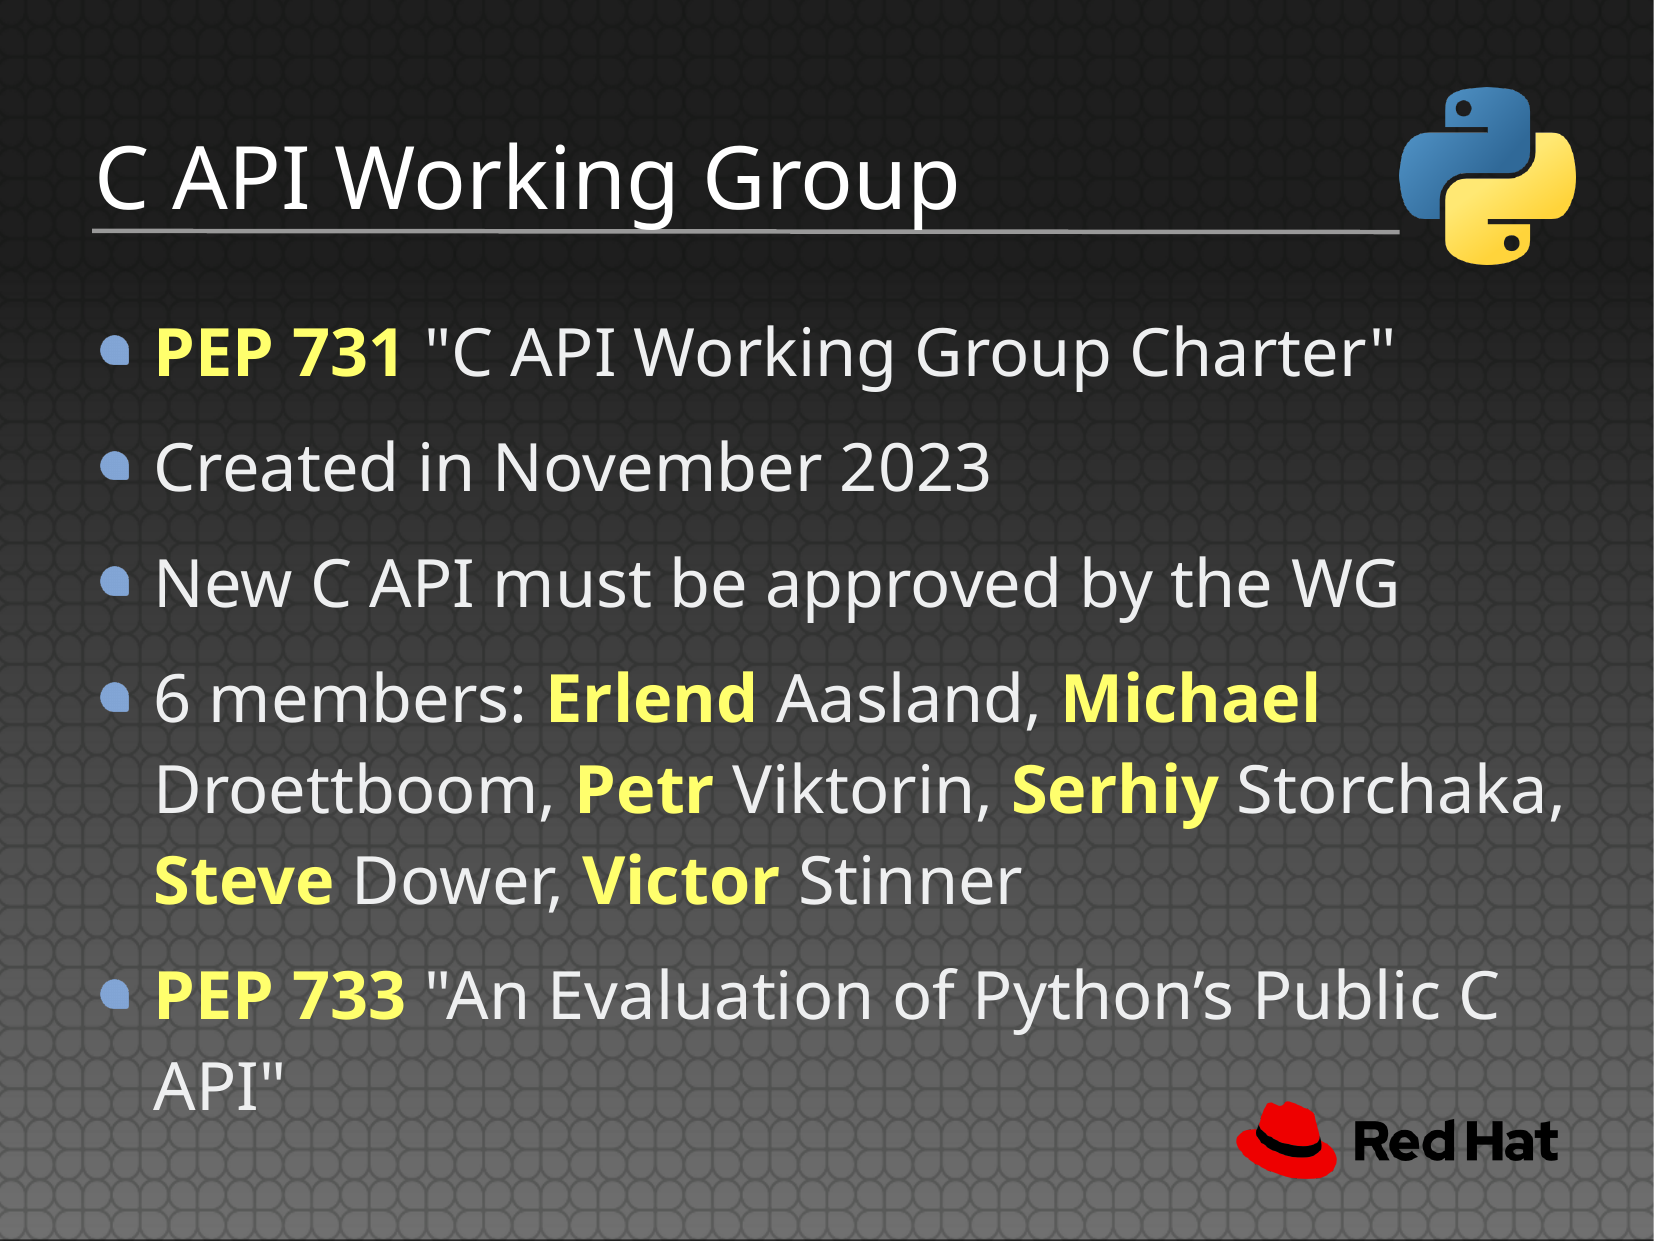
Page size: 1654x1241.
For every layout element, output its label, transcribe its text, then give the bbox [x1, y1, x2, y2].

list PEP 731 "C API Working Group Charter" Created in November 2023 New C API must be approved by the WG 6 members: Erlend Aasland, Michael Droettboom, Petr Viktorin, Serhiy Storchaka, Steve Dower, Victor Stinner PEP 733 "An Evaluation of Python’s Public C API" [82, 304, 1629, 1045]
picture [0, 0, 1654, 1241]
title C API Working Group [94, 100, 1426, 251]
